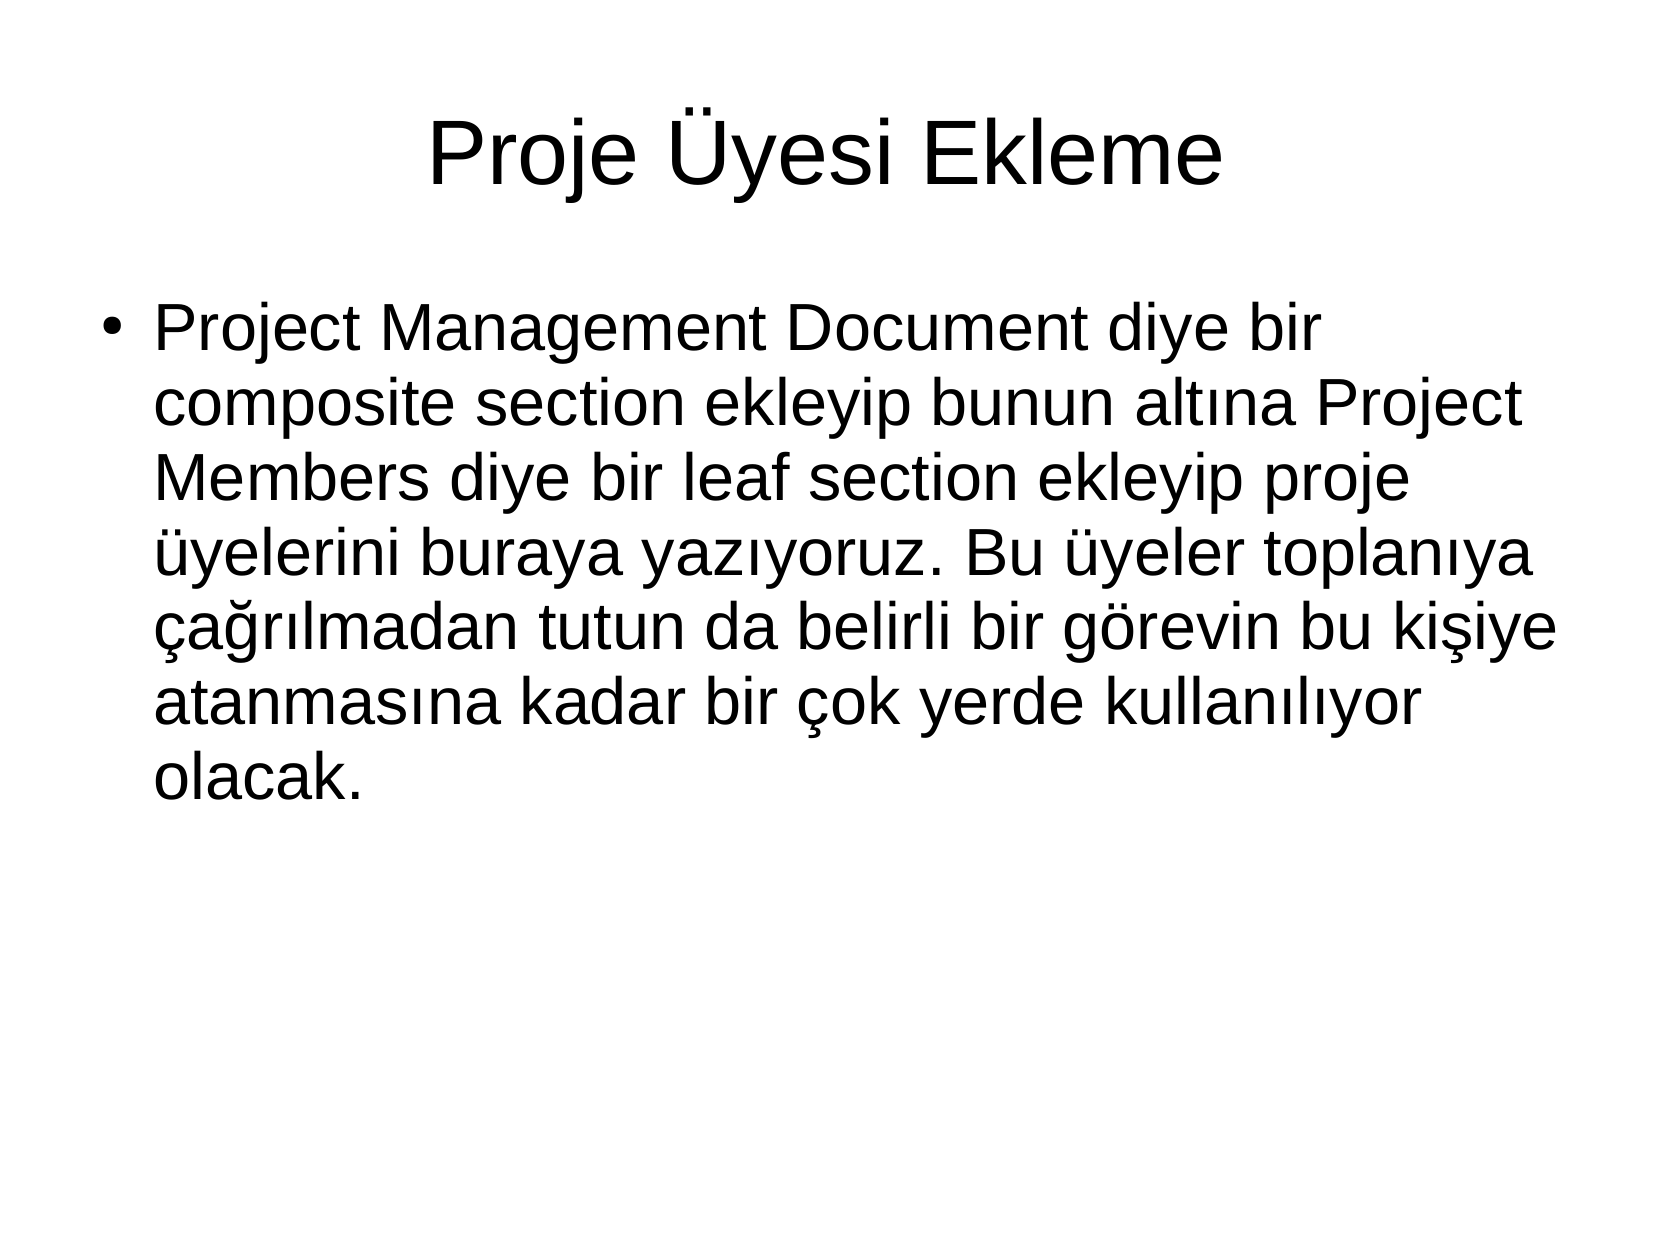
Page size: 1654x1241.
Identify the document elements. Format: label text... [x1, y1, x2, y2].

title Proje Üyesi Ekleme [82, 49, 1571, 257]
list Project Management Document diye bir composite section ekleyip bunun altına Project Members diye bir leaf section ekleyip proje üyelerini buraya yazıyoruz. Bu üyeler toplanıya çağrılmadan tutun da belirli bir görevin bu kişiye atanmasına kadar bir çok yerde kullanılıyor olacak. [82, 290, 1571, 1109]
